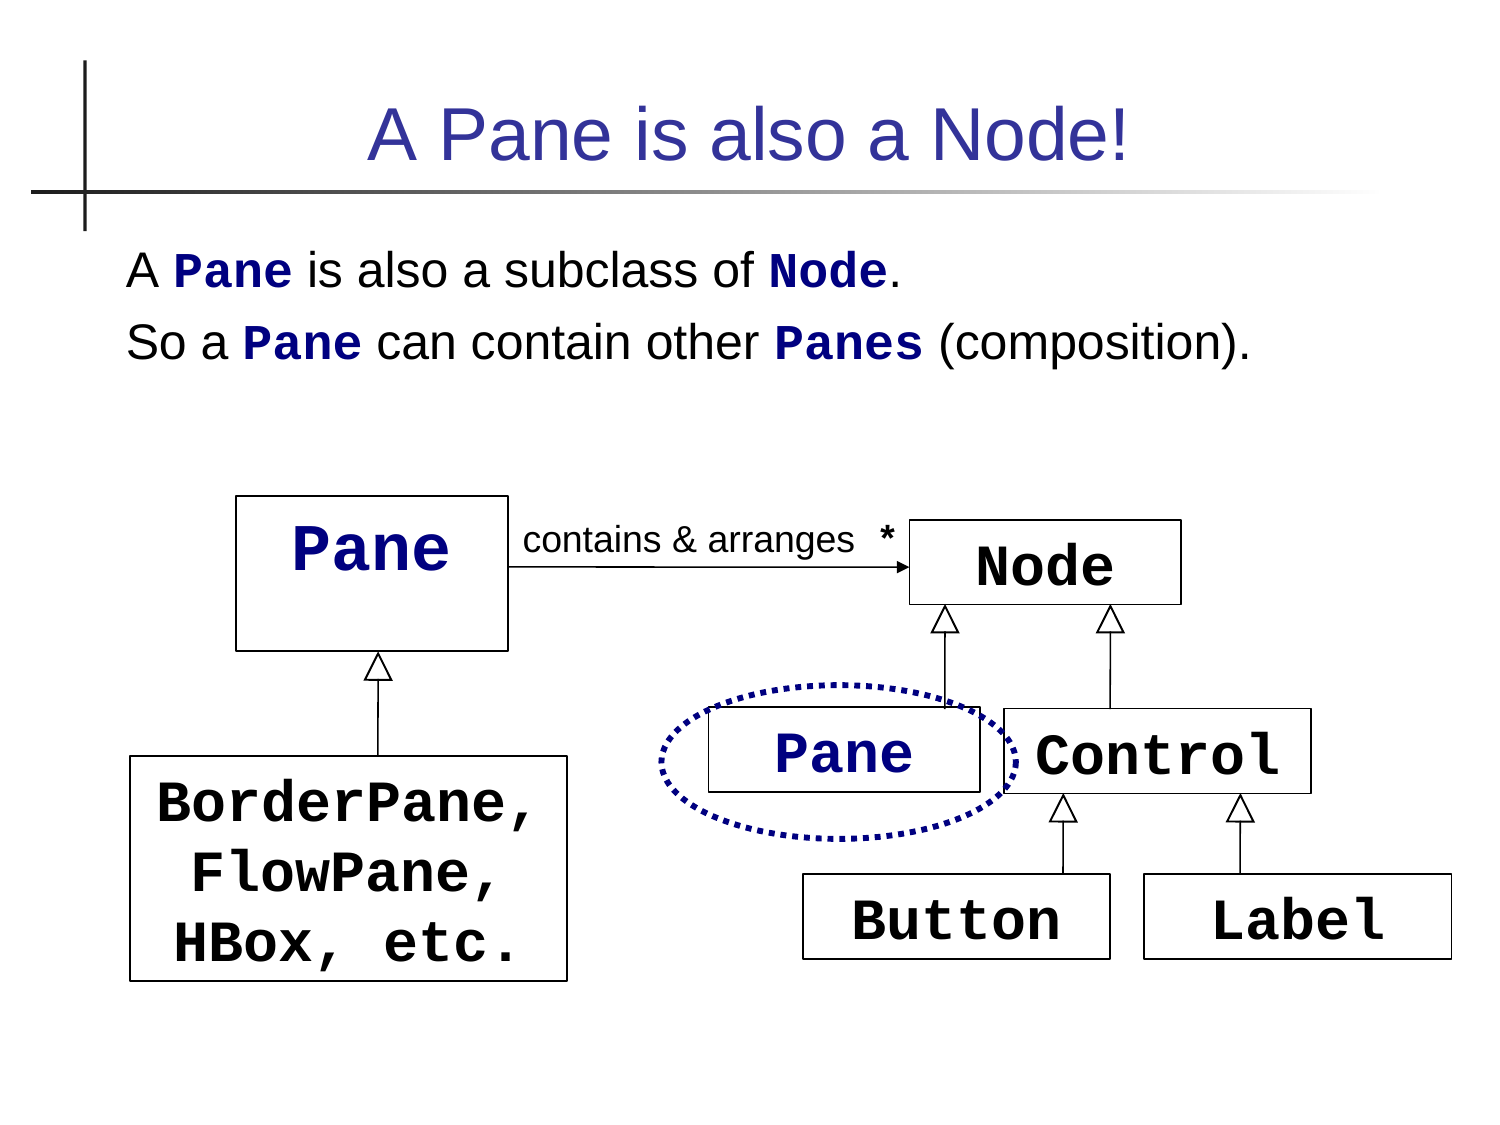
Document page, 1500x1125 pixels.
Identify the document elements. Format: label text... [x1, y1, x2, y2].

text_box Pane [236, 496, 508, 651]
text_box Node [922, 519, 1181, 605]
title A Pane is also a Node! [100, 42, 1399, 184]
list A Pane is also a subclass of Node. So a Pane can contain other Panes (composition). [110, 229, 1409, 414]
text_box Pane [708, 707, 981, 793]
text_box contains & arranges * [507, 507, 922, 613]
text_box Button [803, 873, 1111, 959]
text_box BorderPane, FlowPane, HBox, etc. [129, 755, 567, 981]
text_box Control [1003, 708, 1312, 794]
text_box Label [1144, 873, 1452, 959]
